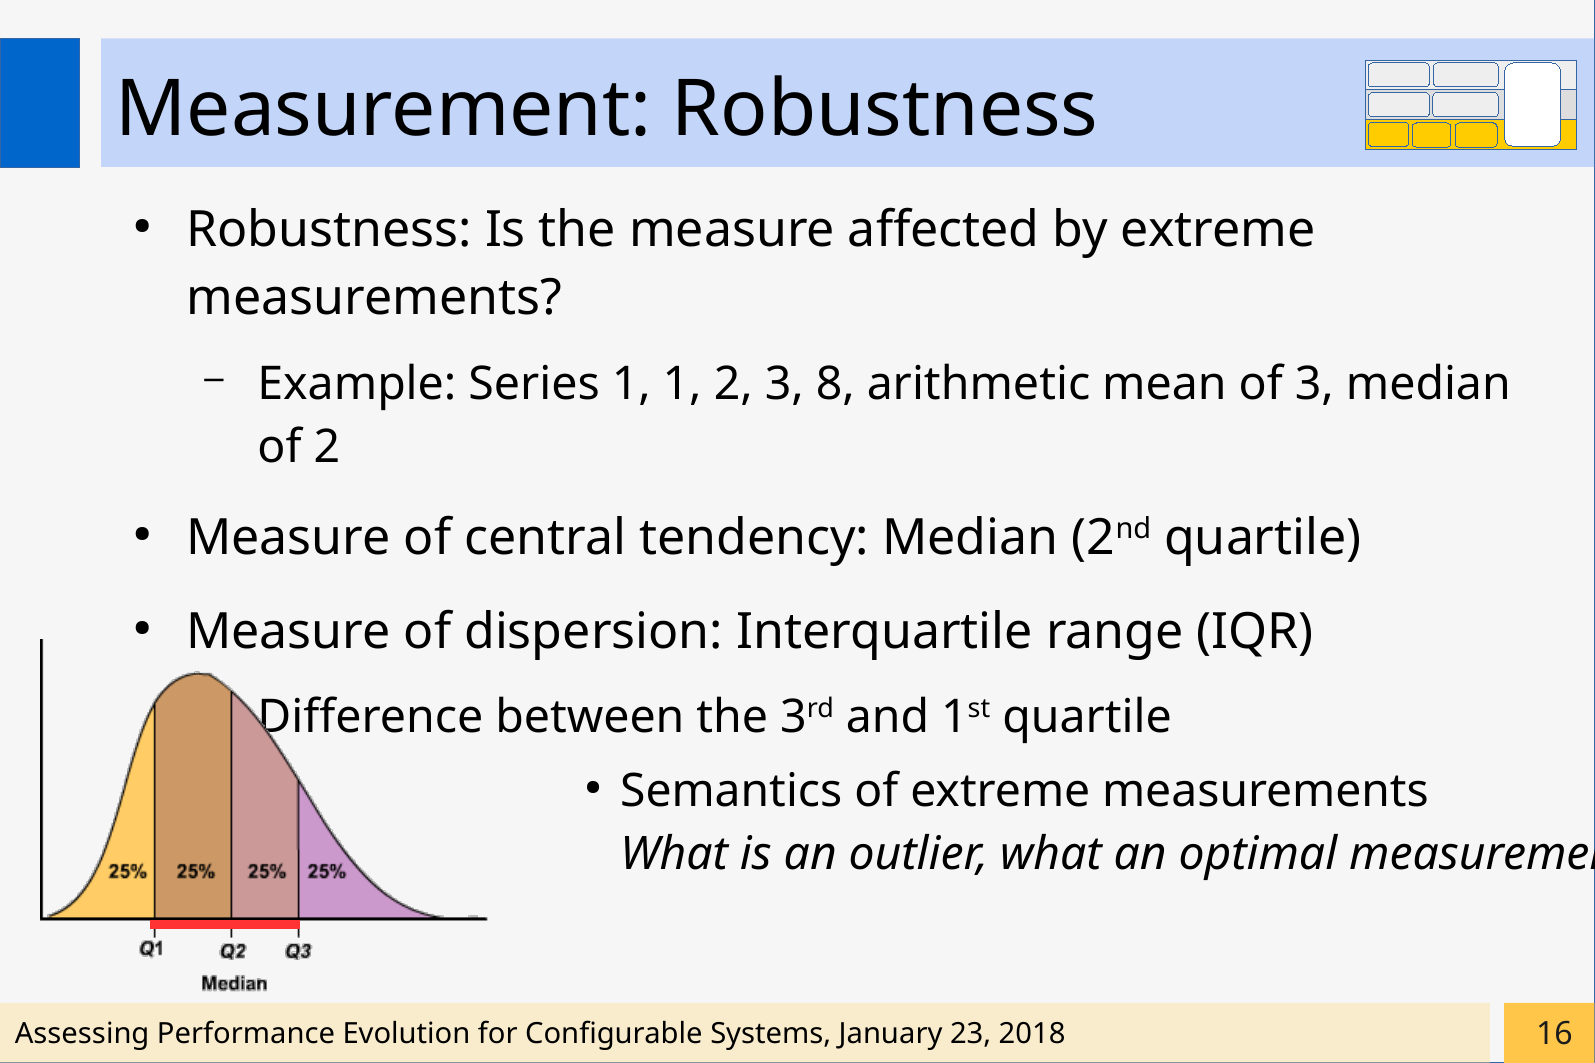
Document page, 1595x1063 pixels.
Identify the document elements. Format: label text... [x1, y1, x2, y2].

text_box Semantics of extreme measurements What is an outlier, what an optimal measurement? [570, 750, 1576, 901]
picture [40, 639, 489, 999]
title Measurement: Robustness [115, 42, 1515, 168]
text_box [1365, 60, 1577, 150]
list Robustness: Is the measure affected by extreme measurements? Example: Series 1, 1, 2, 3, 8, arithmetic mean of 3, median of 2 Measure of central tendency: Median (2nd quartile) Measure of dispersion: Interquartile range (IQR) Difference between the 3rd and 1st quartile [115, 192, 1515, 978]
